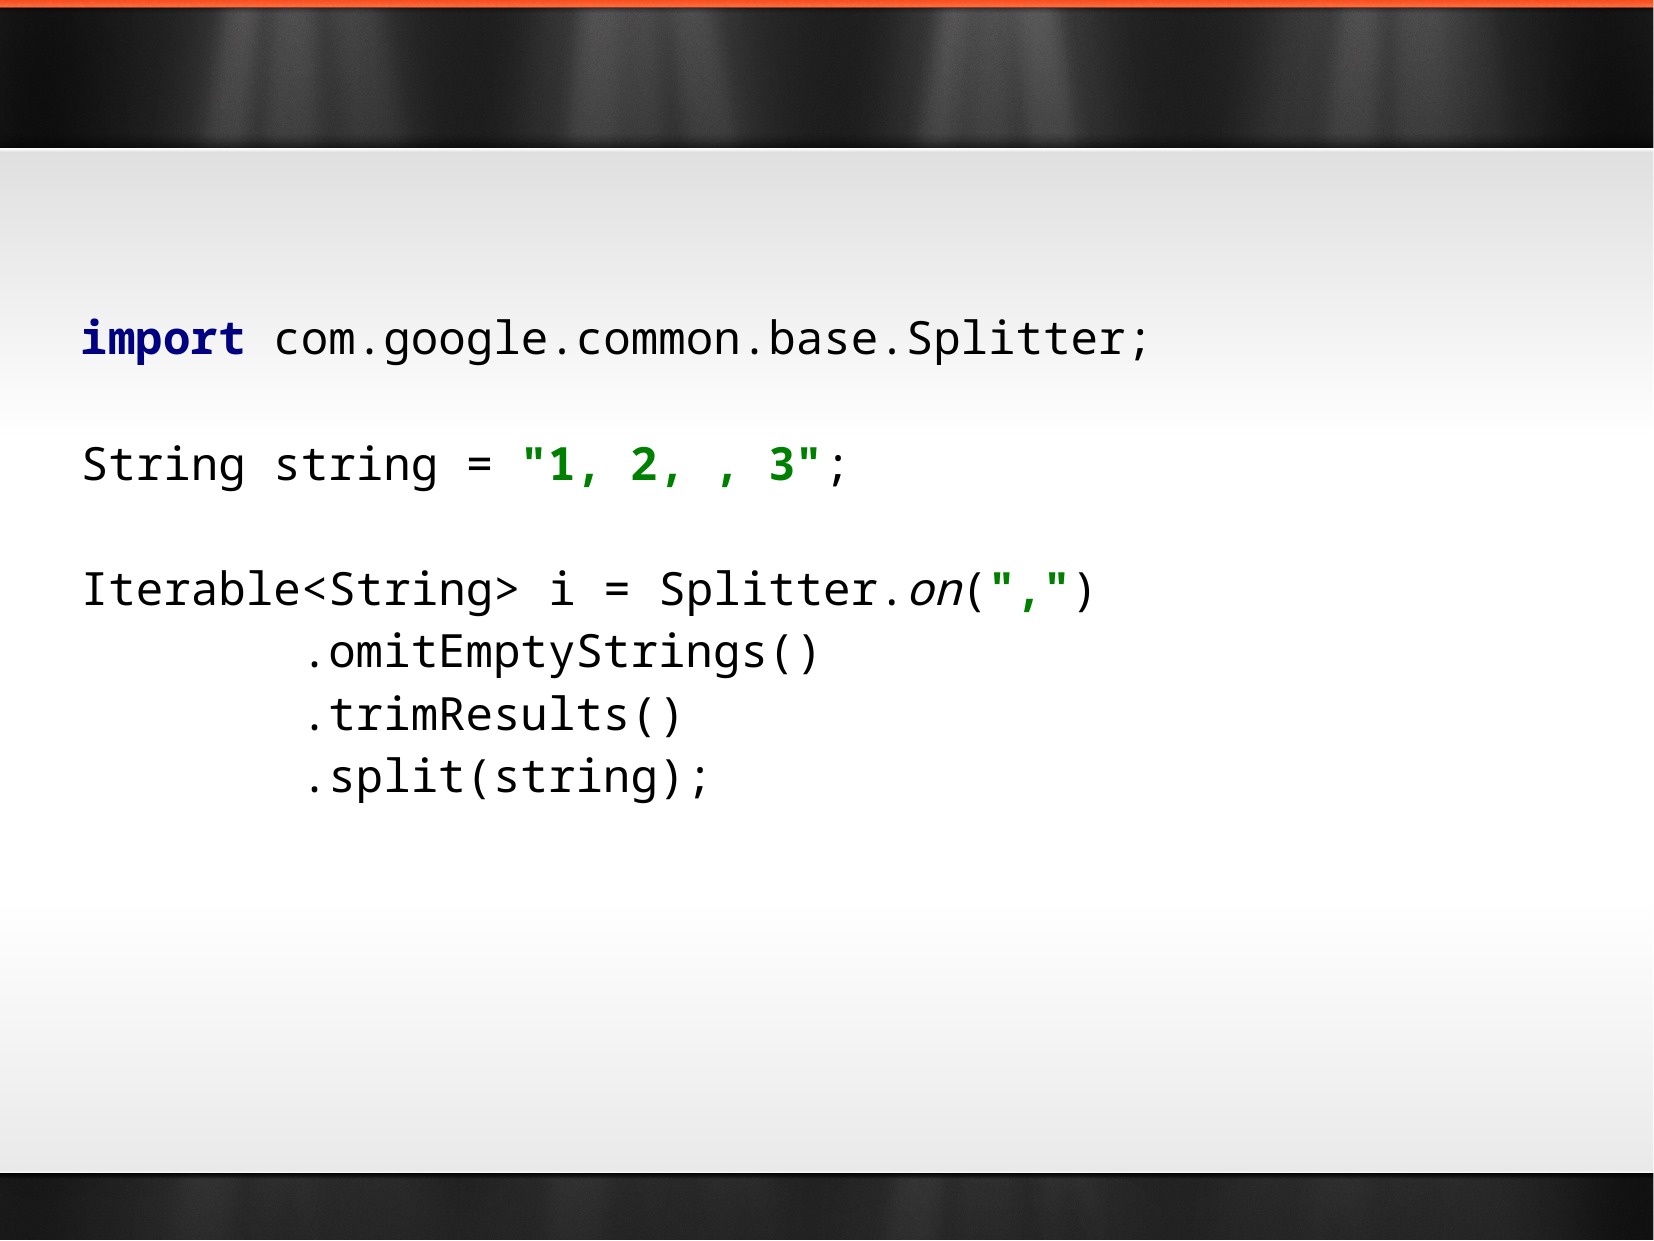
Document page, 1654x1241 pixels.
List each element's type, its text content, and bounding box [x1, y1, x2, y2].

picture [0, 0, 1654, 1240]
subtitle import com.google.common.base.Splitter; String string = "1, 2, , 3"; Iterable<String> i = Splitter.on(",") .omitEmptyStrings() .trimResults() .split(string); [80, 305, 1654, 1125]
